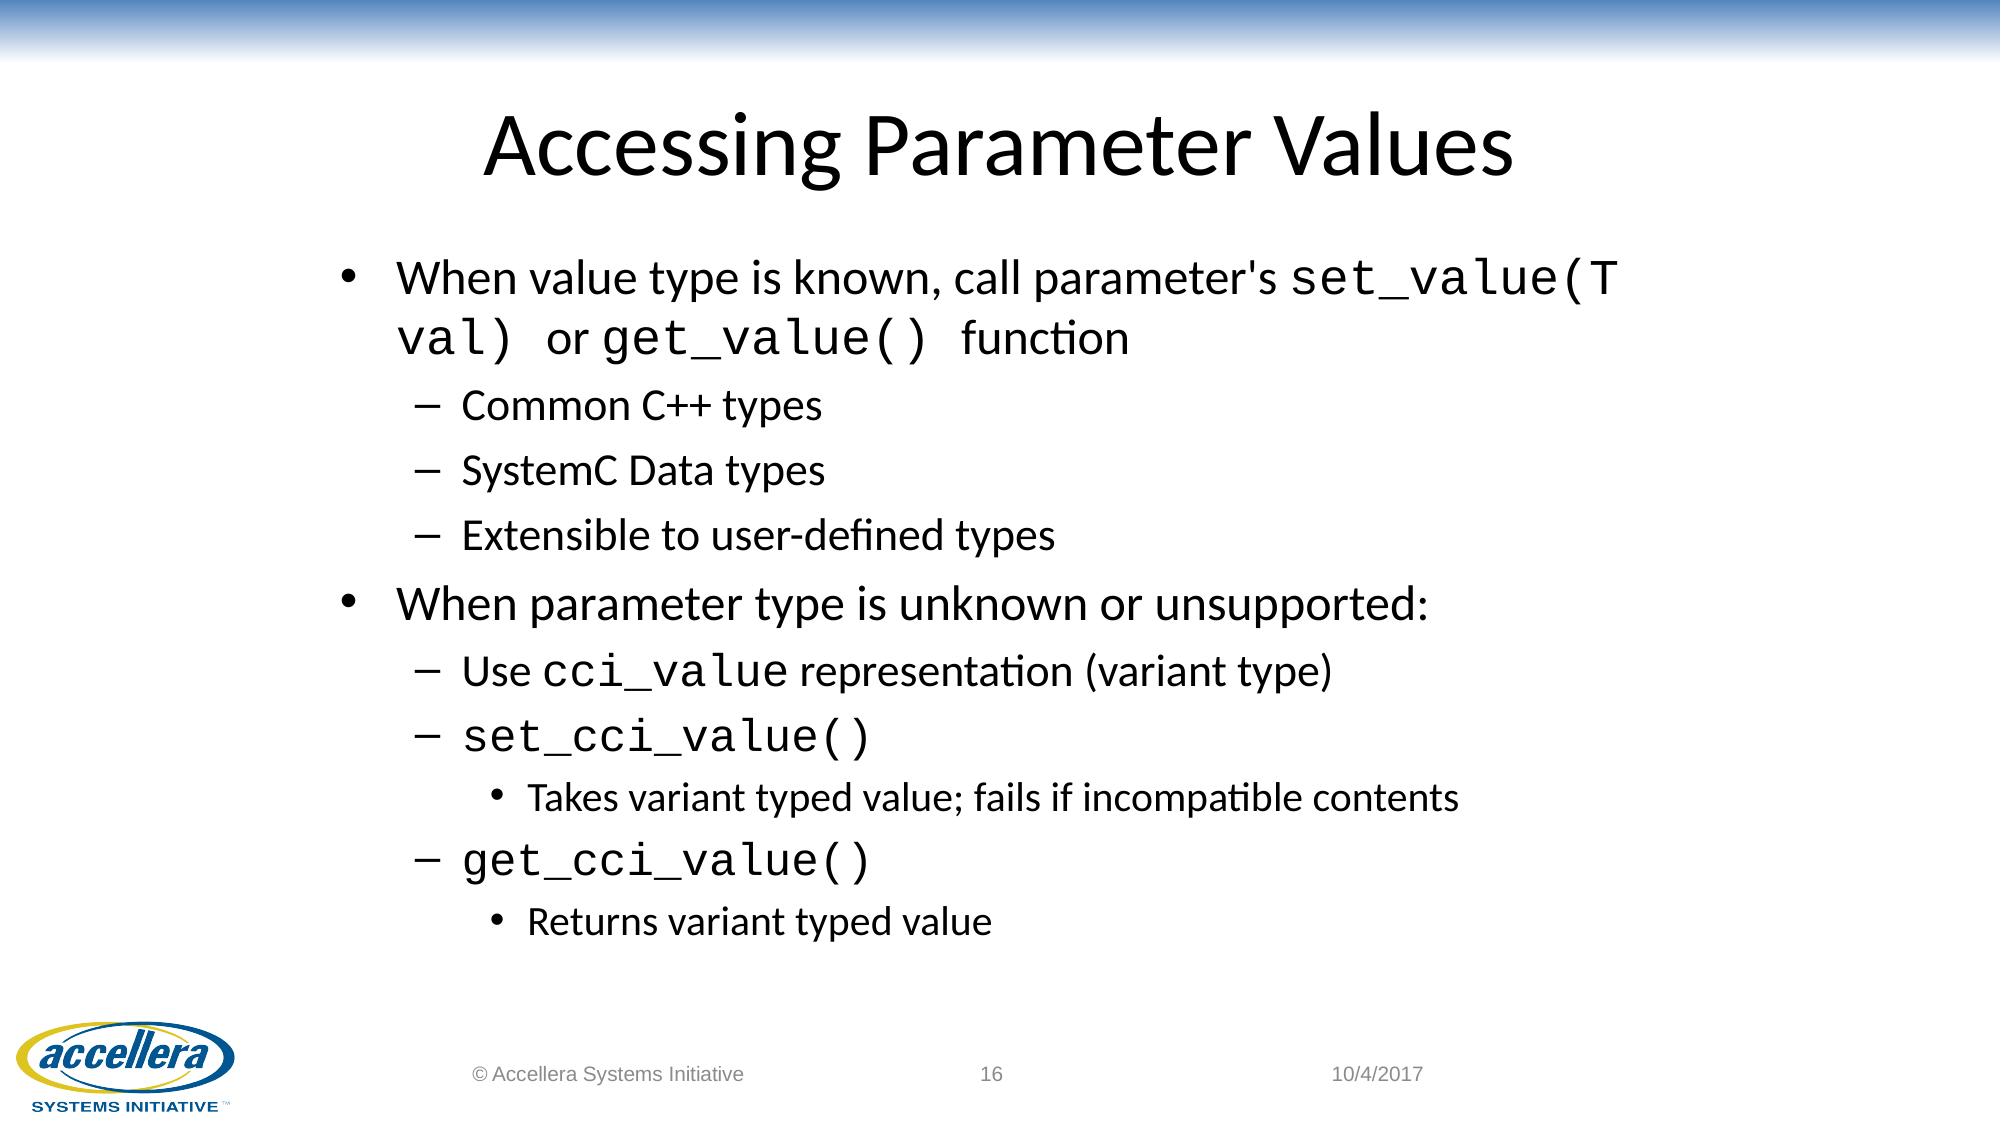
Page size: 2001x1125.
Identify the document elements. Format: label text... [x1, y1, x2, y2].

title Accessing Parameter Values [99, 45, 1900, 233]
footer © Accellera Systems Initiative [366, 1042, 850, 1103]
slide_number 10/4/2017 [1316, 1042, 1550, 1103]
text_box When value type is known, call parameter's set_value(T val) or get_value() function Common C++ types SystemC Data types Extensible to user-defined types When parameter type is unknown or unsupported: Use cci_value representation (variant type) set_cci_value() Takes variant typed value; fails if incompatible contents get_cci_value() Returns variant typed value [324, 237, 1686, 1046]
slide_number <number> [850, 1046, 1184, 1103]
picture [16, 1021, 235, 1112]
